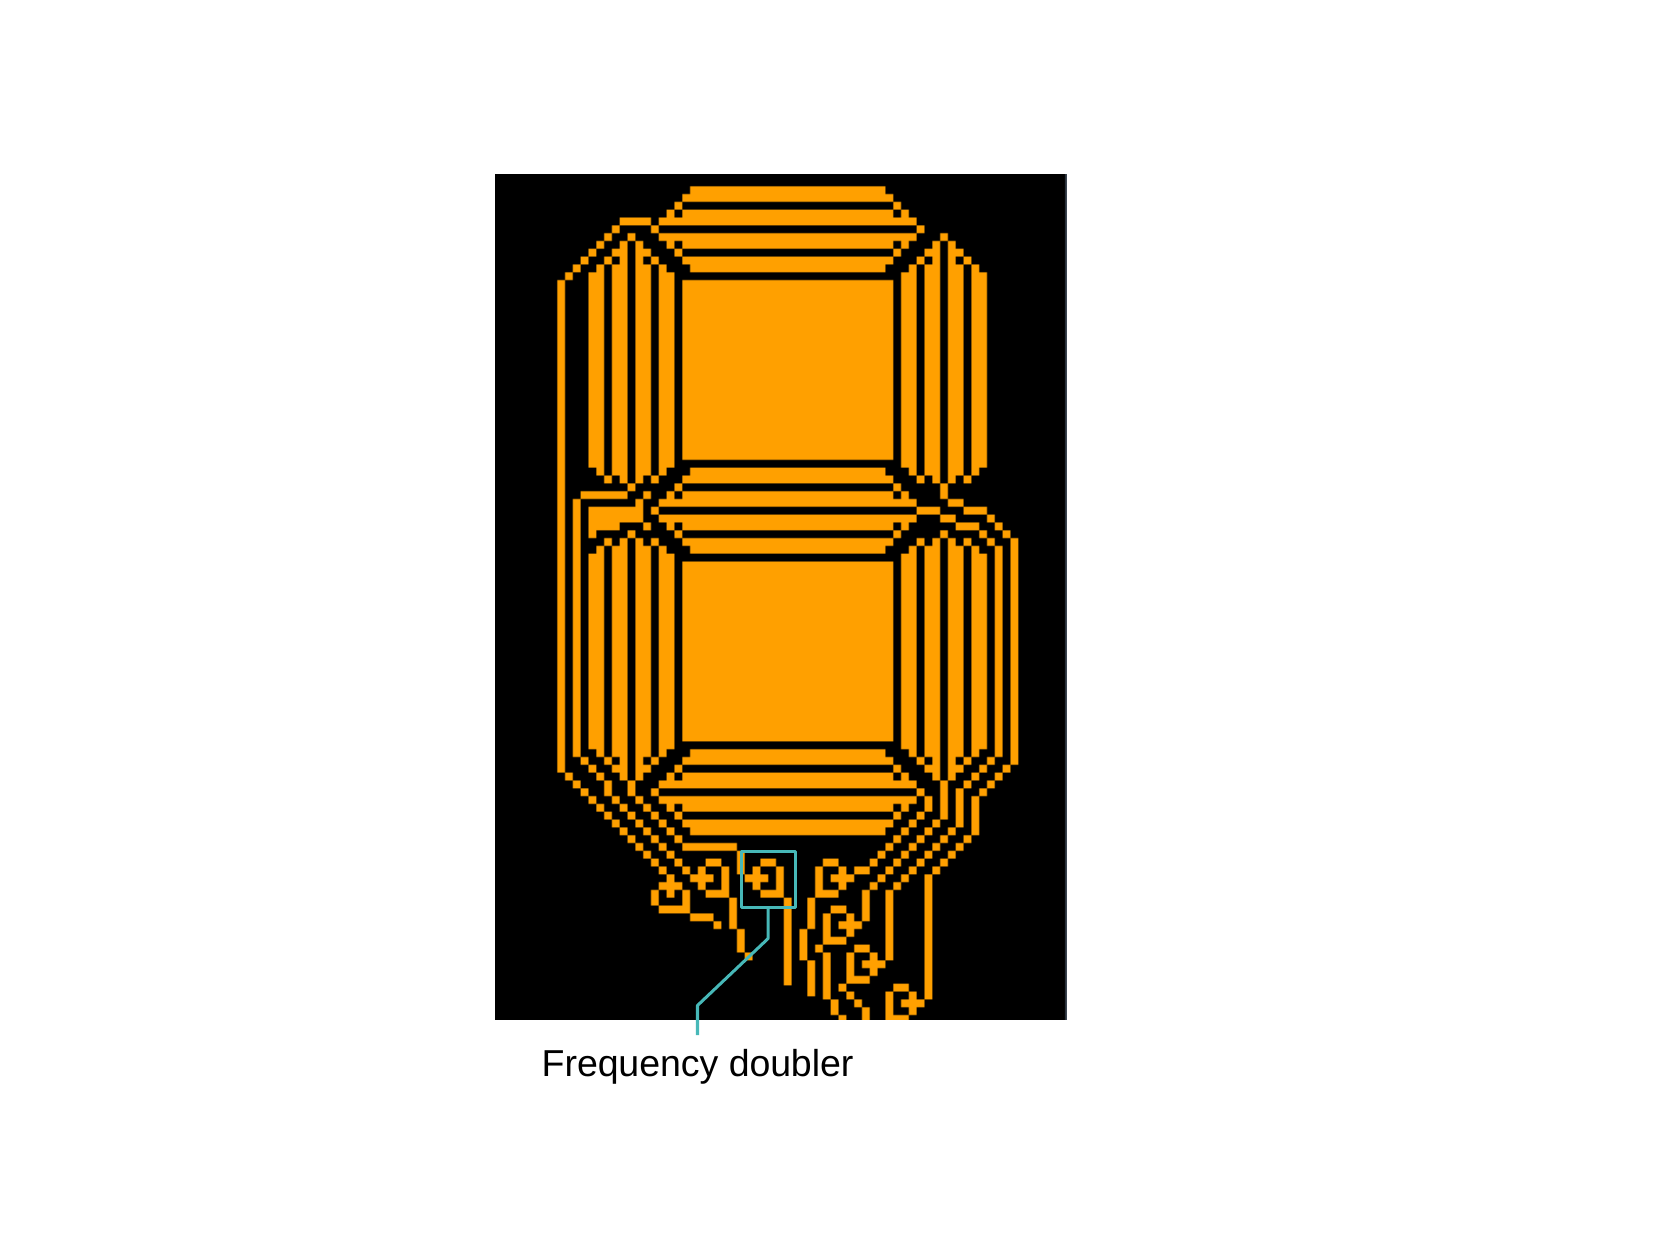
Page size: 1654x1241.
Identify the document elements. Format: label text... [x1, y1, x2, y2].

text_box Frequency doubler [510, 1035, 886, 1092]
picture [495, 174, 1067, 1021]
picture [743, 853, 794, 906]
